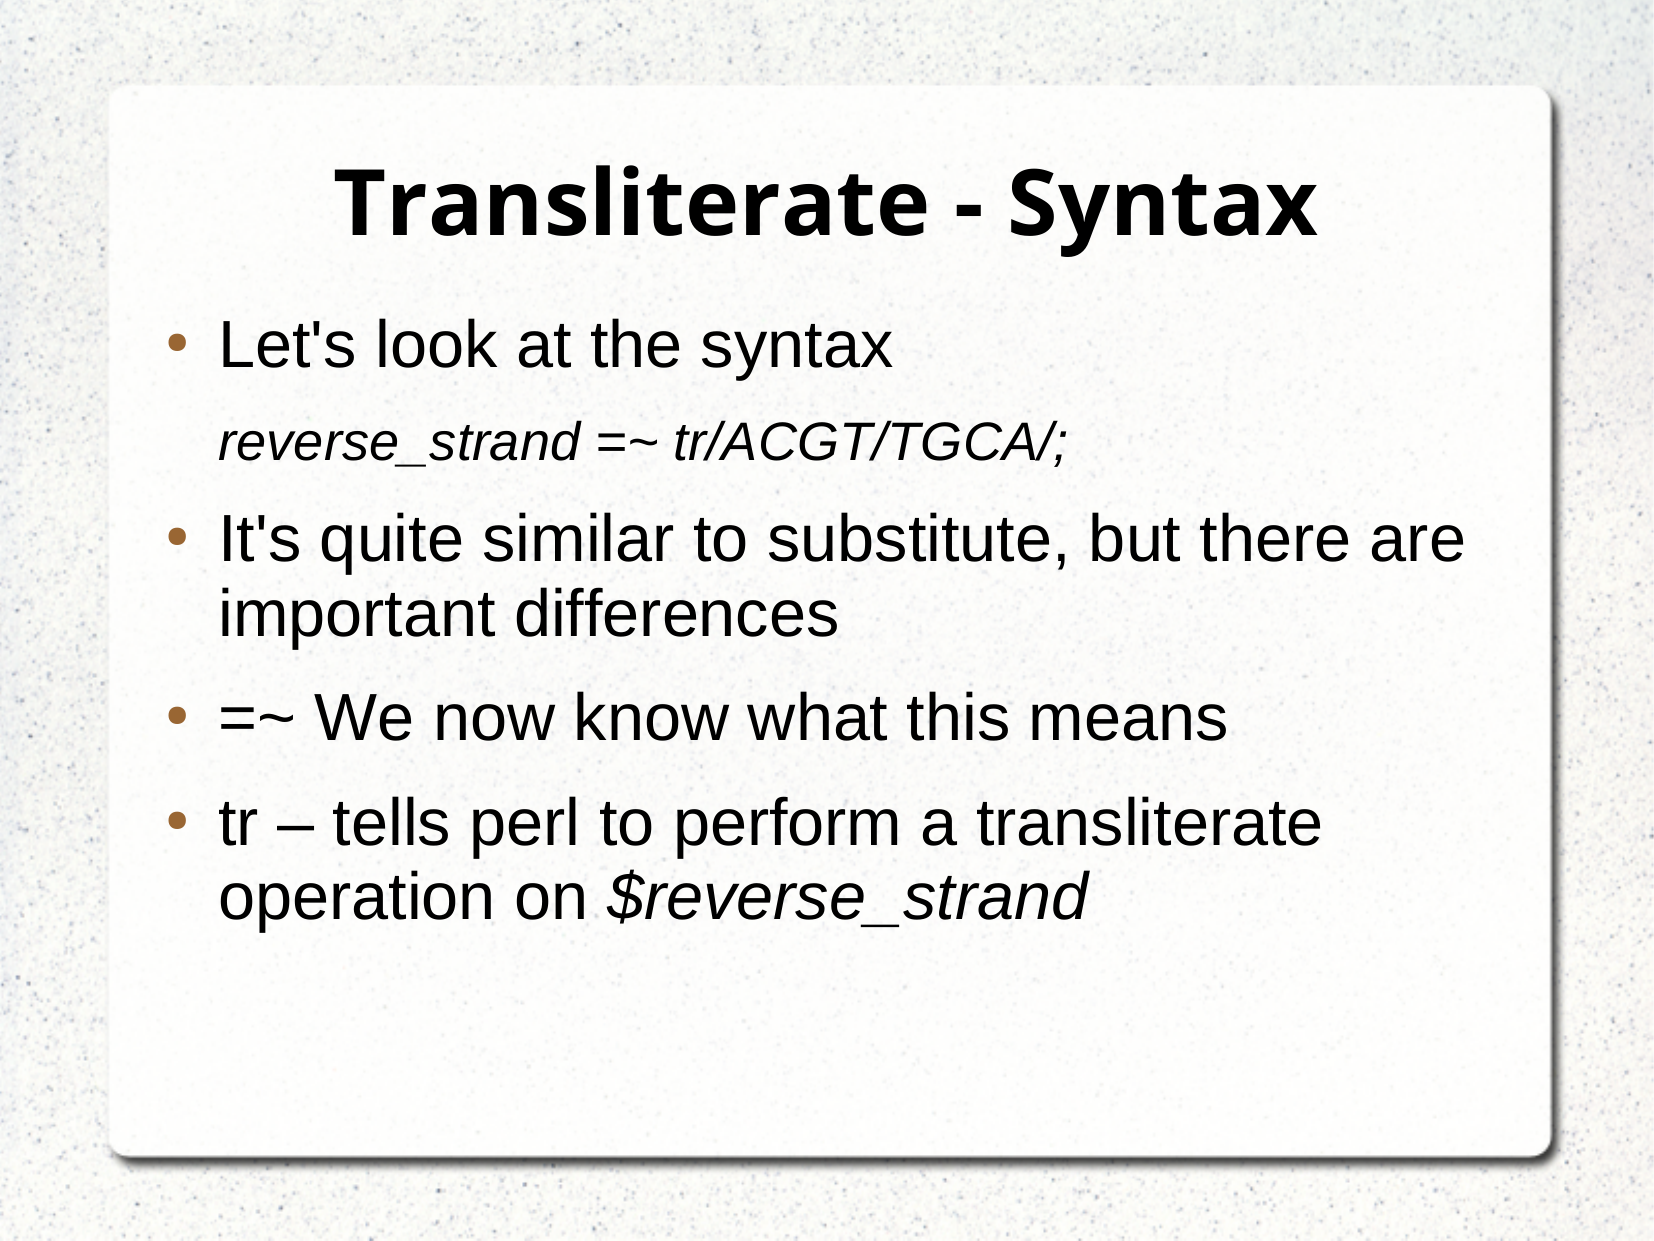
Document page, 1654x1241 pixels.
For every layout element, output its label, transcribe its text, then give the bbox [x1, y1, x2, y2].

list Let's look at the syntax reverse_strand =~ tr/ACGT/TGCA/; It's quite similar to substitute, but there are important differences =~ We now know what this means tr – tells perl to perform a transliterate operation on $reverse_strand [147, 306, 1506, 942]
title Transliterate - Syntax [118, 96, 1536, 304]
picture [0, 0, 1654, 1241]
